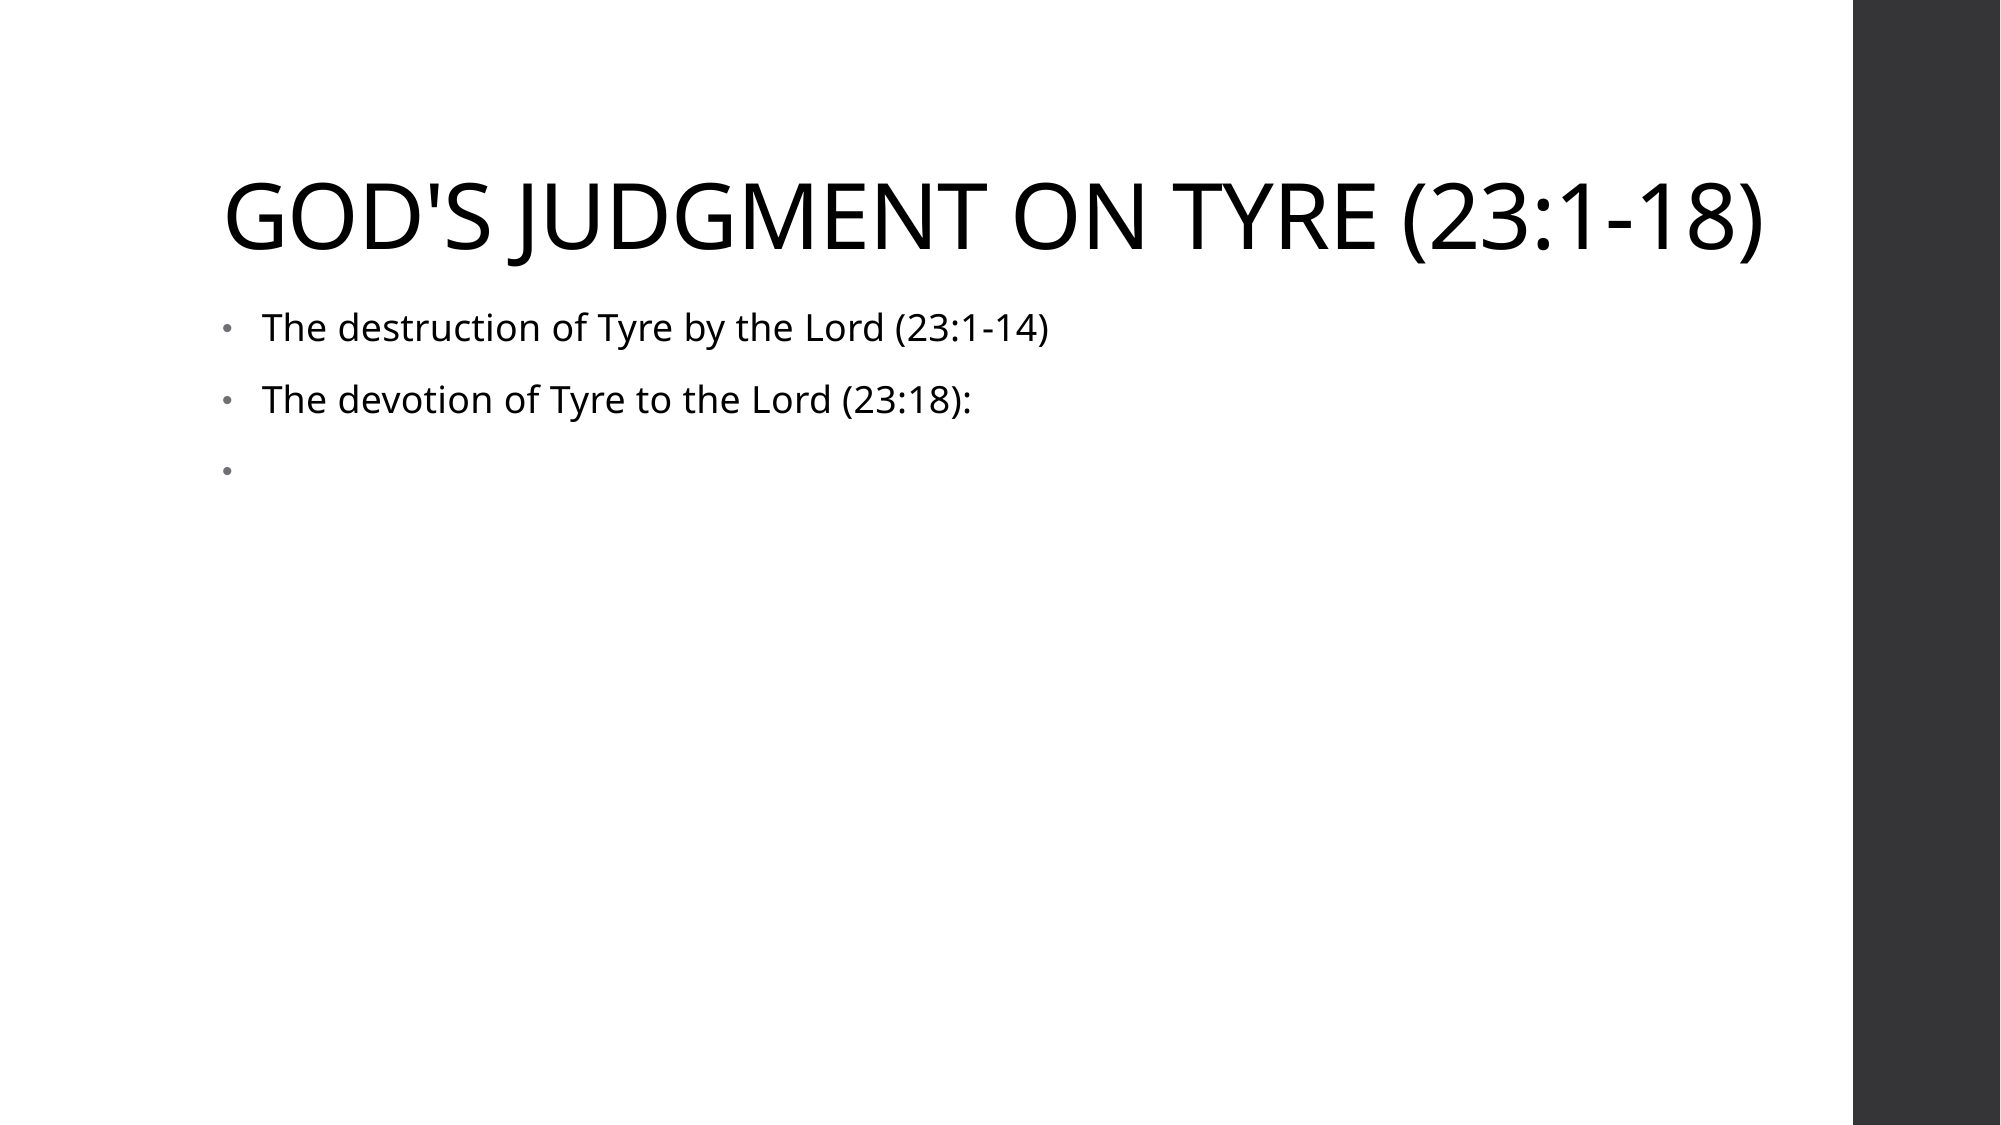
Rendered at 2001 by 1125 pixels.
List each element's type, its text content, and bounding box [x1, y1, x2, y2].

title GOD'S JUDGMENT ON TYRE (23:1-18) [206, 60, 1797, 278]
list The destruction of Tyre by the Lord (23:1-14) The devotion of Tyre to the Lord (23:18): [206, 299, 1617, 1014]
